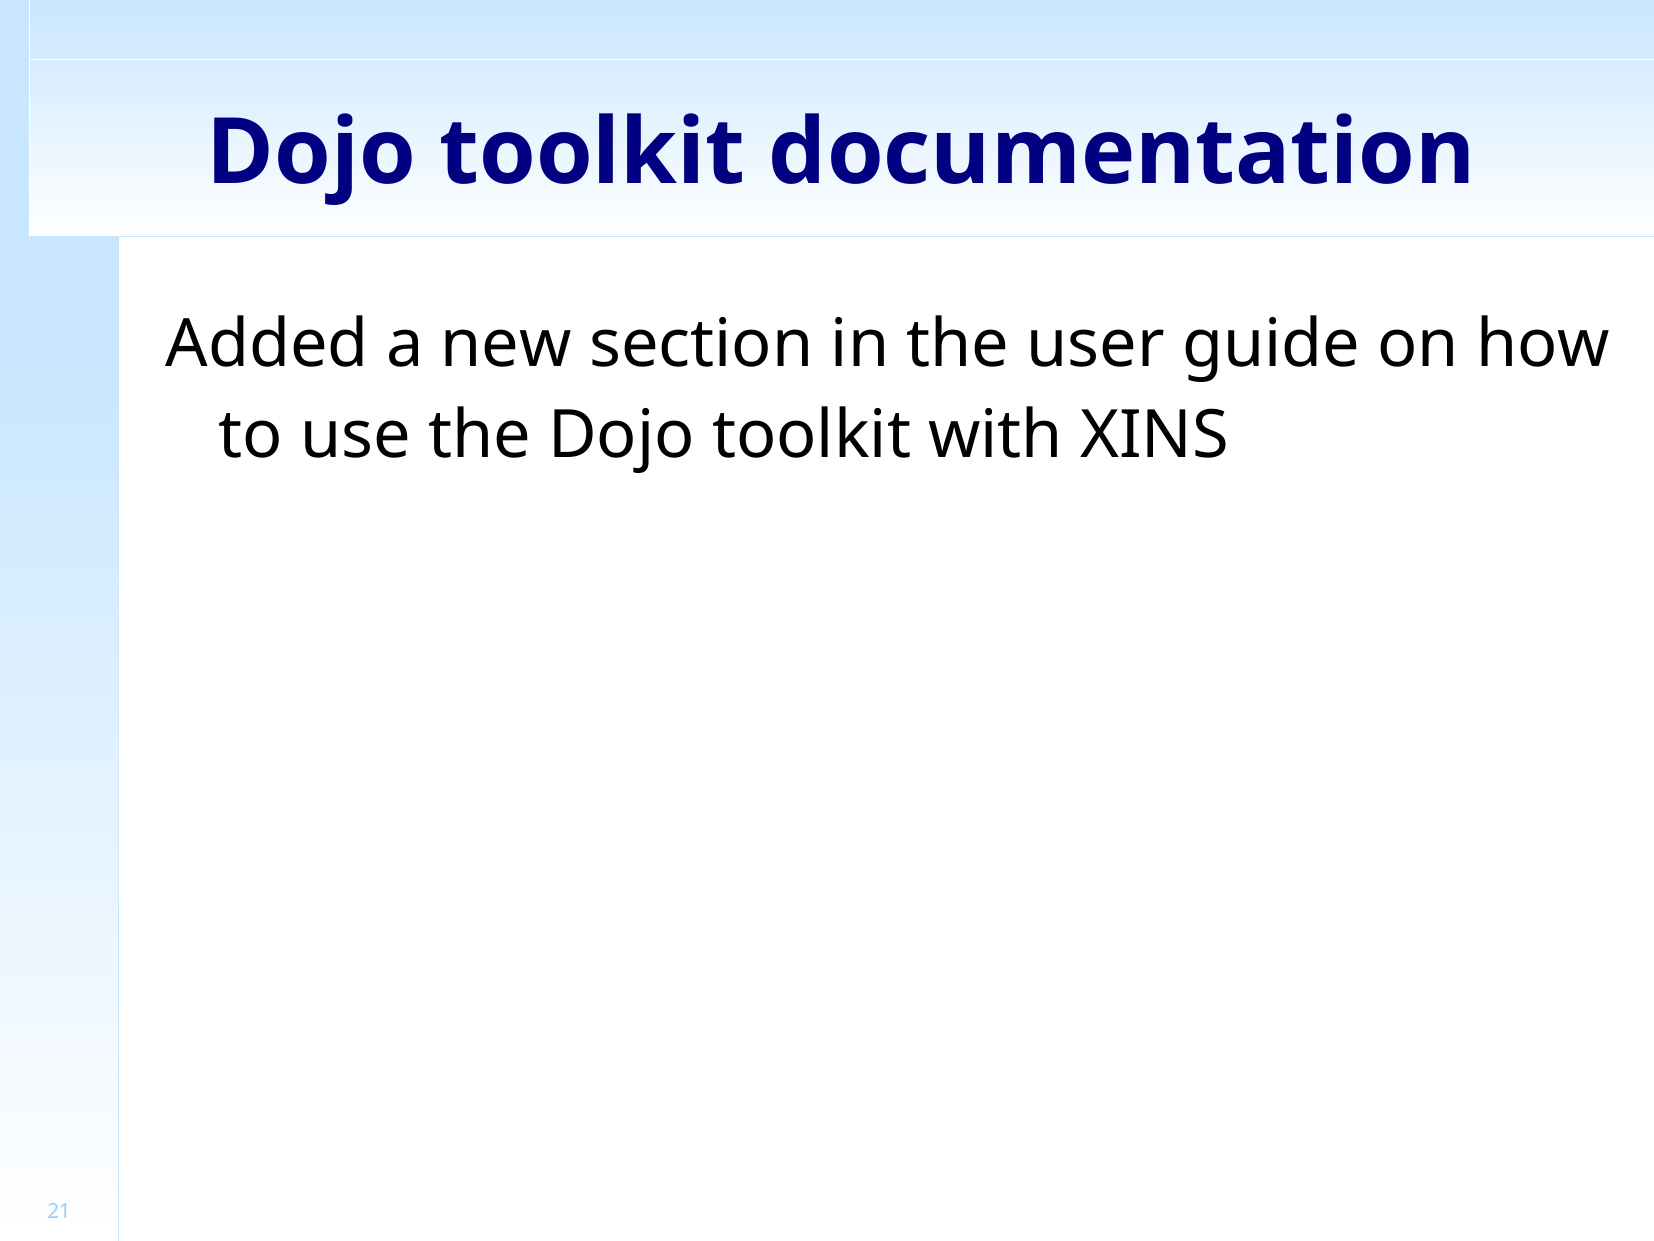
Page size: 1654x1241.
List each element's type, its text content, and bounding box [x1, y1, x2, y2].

title Dojo toolkit documentation [29, 59, 1654, 237]
list Added a new section in the user guide on how to use the Dojo toolkit with XINS [147, 295, 1625, 1182]
